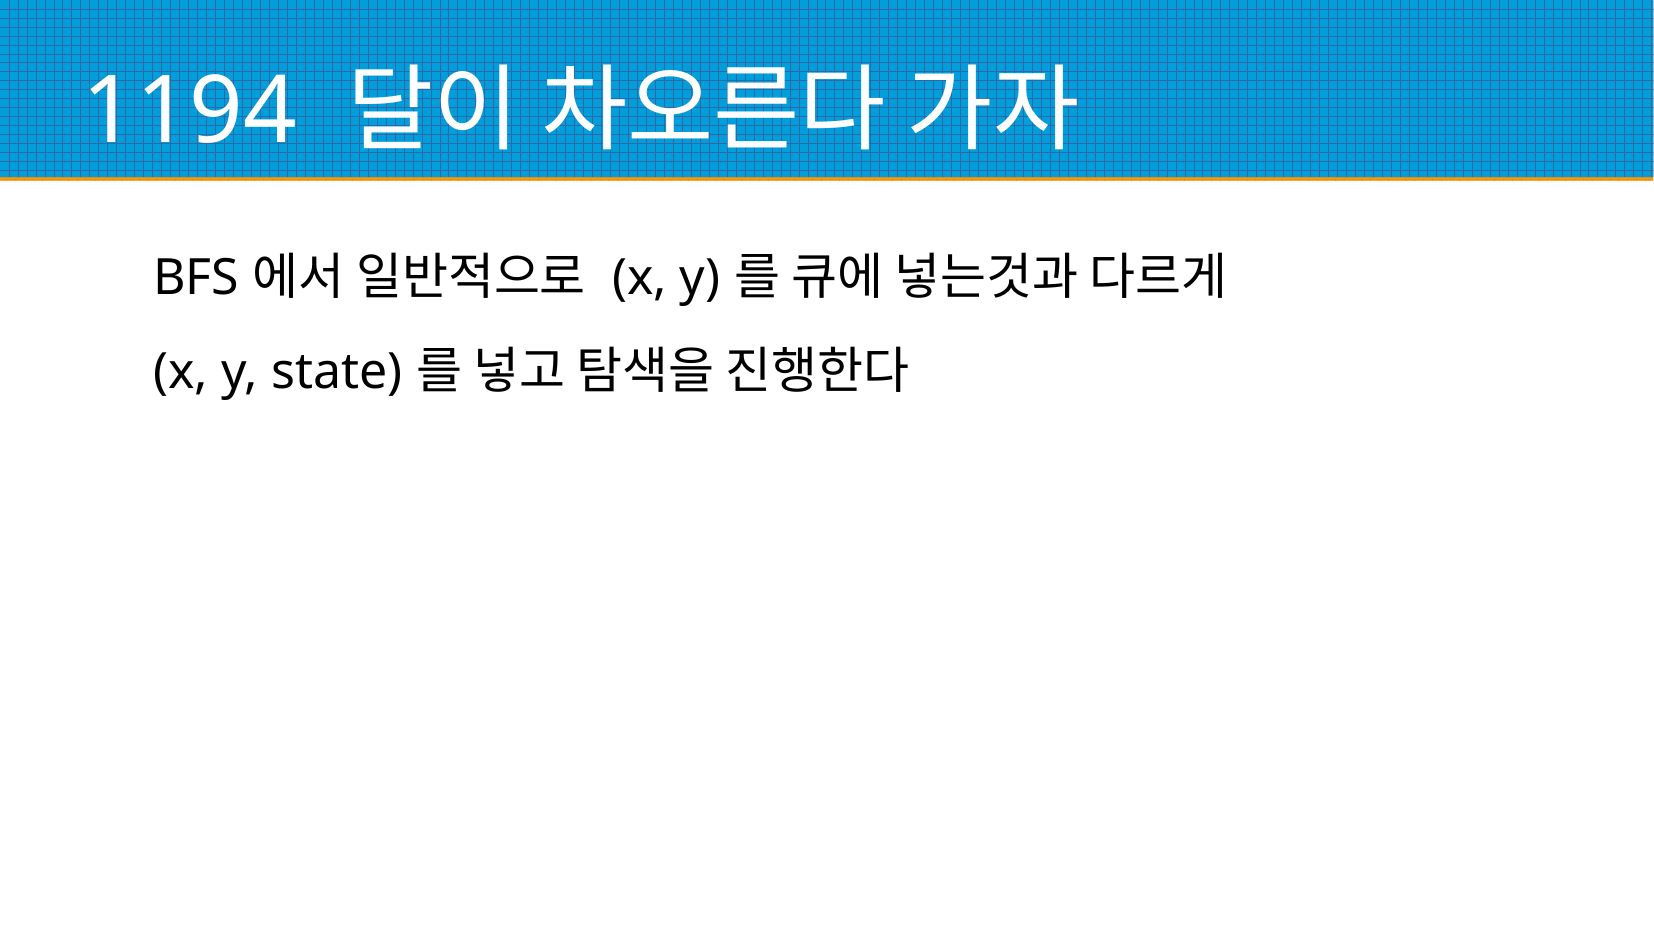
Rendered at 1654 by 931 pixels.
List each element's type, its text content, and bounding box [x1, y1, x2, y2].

title 1194 달이 차오른다 가자 [82, 14, 1571, 171]
list BFS에서 일반적으로 (x, y)를 큐에 넣는것과 다르게 (x, y, state)를 넣고 탐색을 진행한다 [82, 236, 1563, 811]
